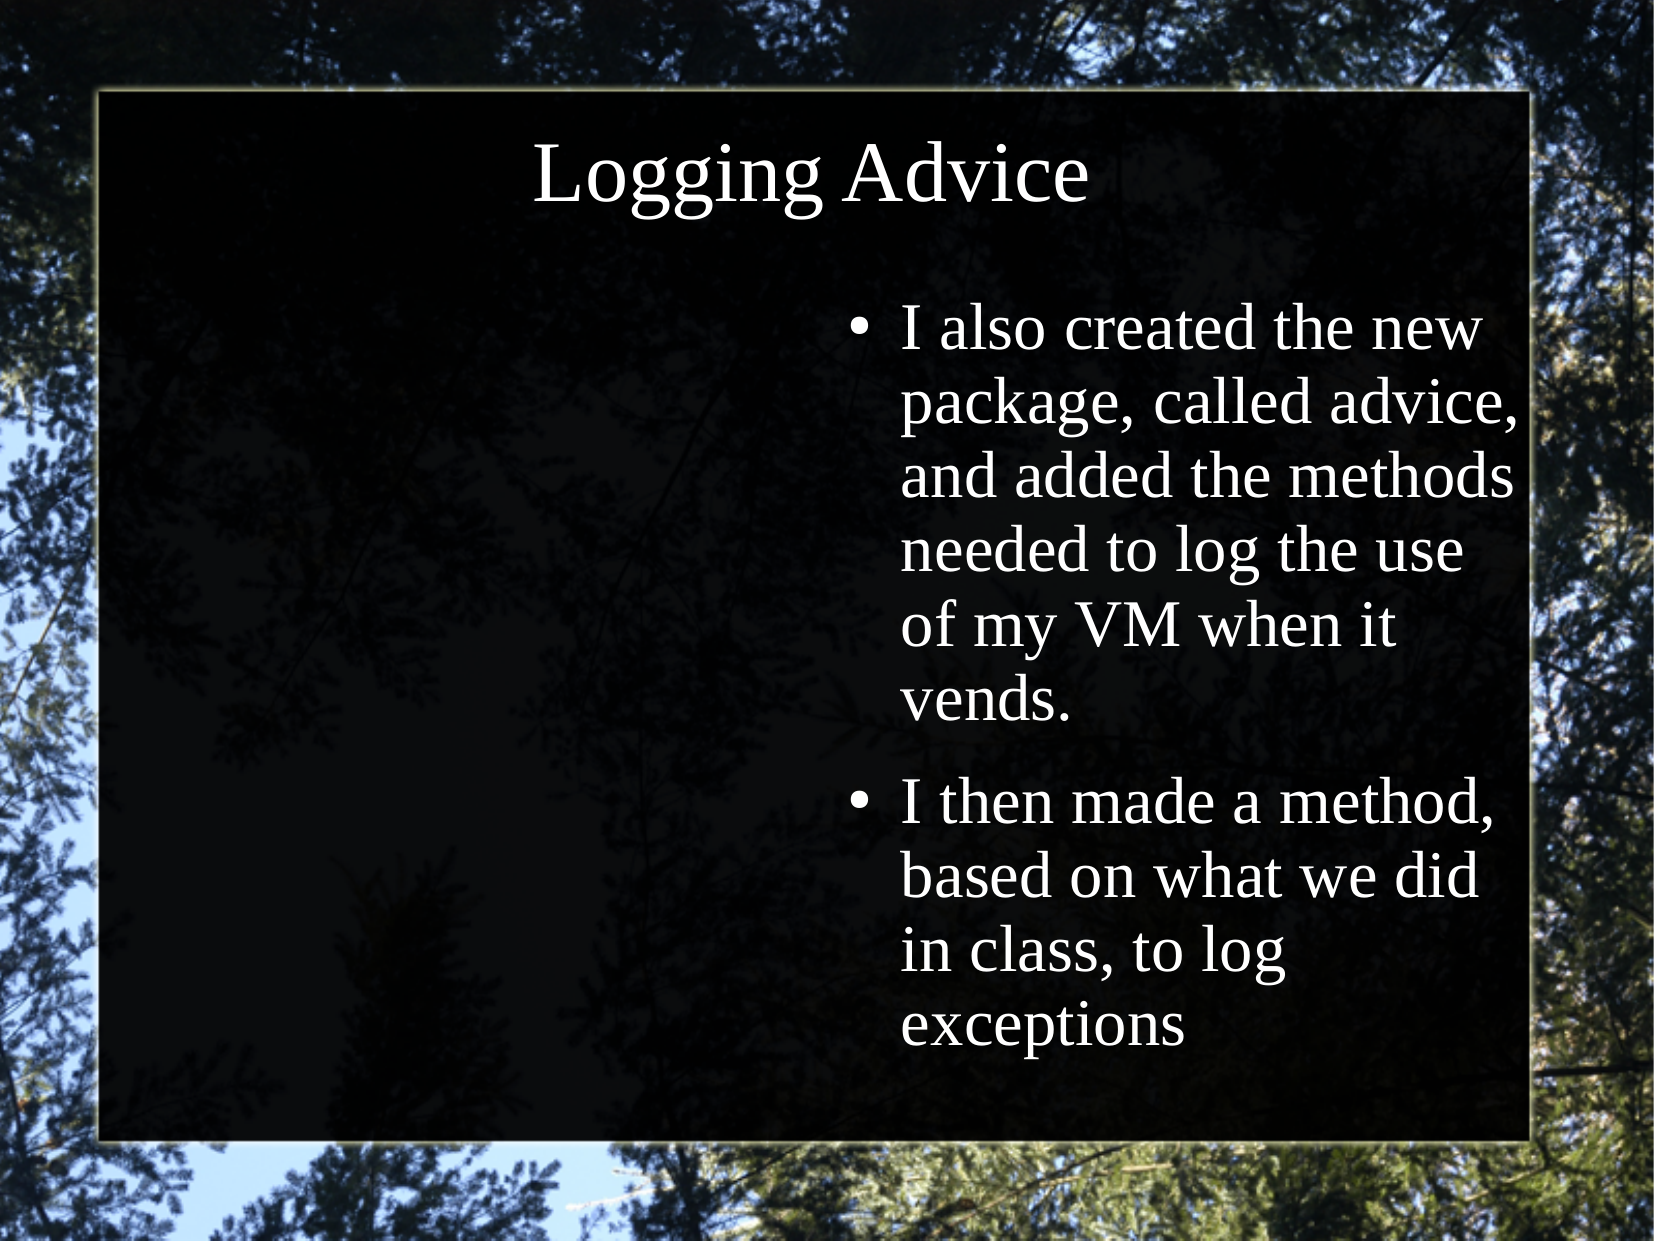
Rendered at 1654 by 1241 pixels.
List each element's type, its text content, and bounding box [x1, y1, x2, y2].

picture [0, 0, 1654, 1241]
list I also created the new package, called advice, and added the methods needed to log the use of my VM when it vends. I then made a method, based on what we did in class, to log exceptions [829, 290, 1536, 1123]
title Logging Advice [88, 88, 1536, 257]
